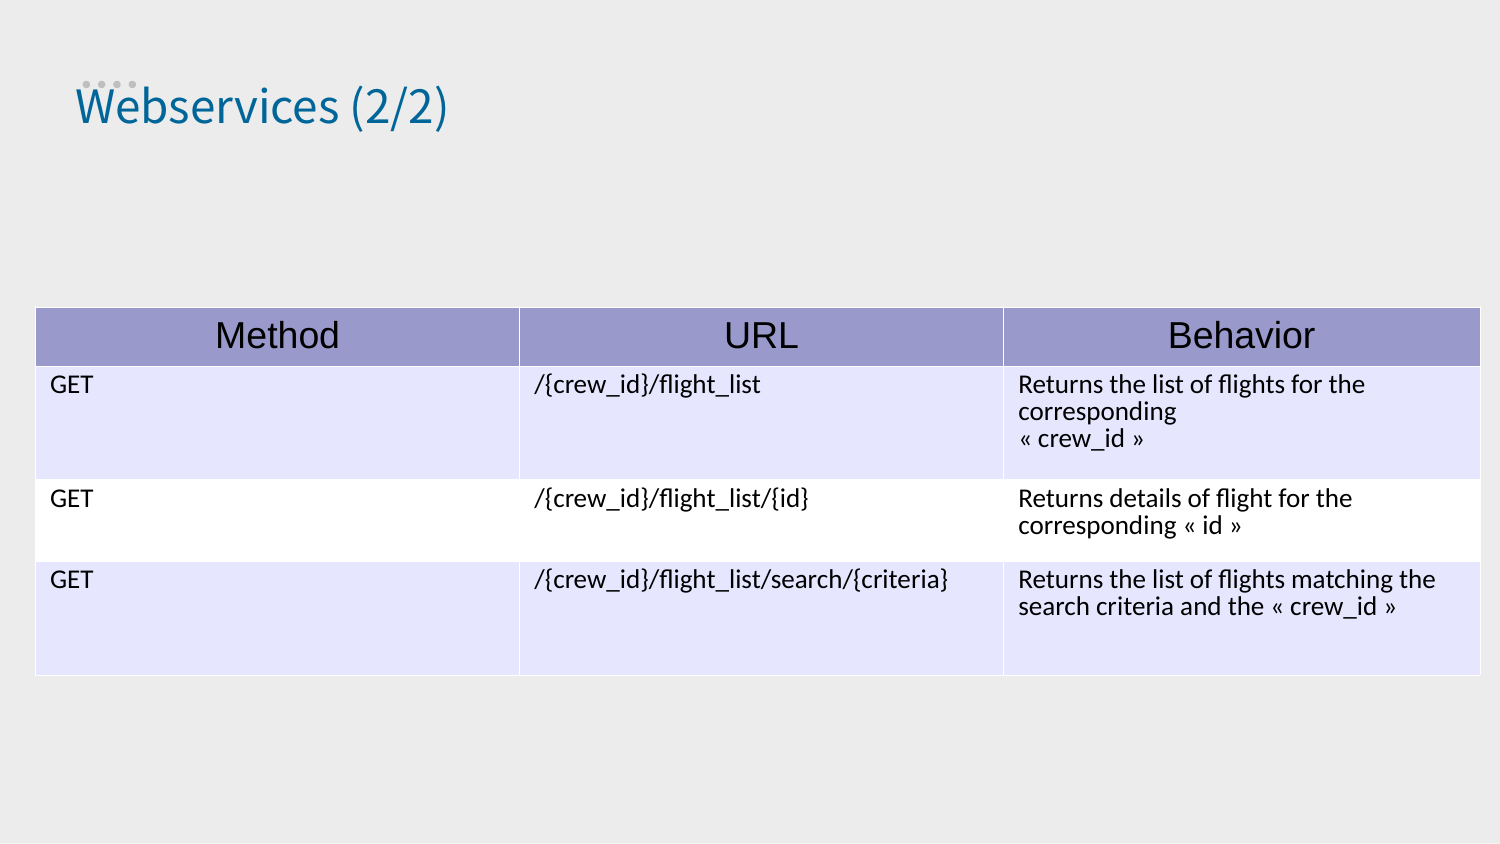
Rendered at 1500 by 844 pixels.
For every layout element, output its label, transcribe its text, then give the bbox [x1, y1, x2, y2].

table_cell /{crew_id}/flight_list/{id} [520, 480, 1003, 561]
table_header Method [36, 308, 519, 366]
table_header URL [520, 308, 1003, 366]
table_cell GET [36, 562, 519, 675]
table_header Behavior [1004, 308, 1480, 366]
table_cell Returns the list of flights matching the search criteria and the « crew_id » [1004, 562, 1480, 675]
table_cell Returns details of flight for the corresponding « id » [1004, 480, 1480, 561]
table_cell GET [36, 480, 519, 561]
table_cell GET [36, 367, 519, 479]
title Webservices (2/2) [75, 33, 1425, 175]
table_cell /{crew_id}/flight_list/search/{criteria} [520, 562, 1003, 675]
table_cell /{crew_id}/flight_list [520, 367, 1003, 479]
table_cell Returns the list of flights for the corresponding « crew_id » [1004, 367, 1480, 479]
